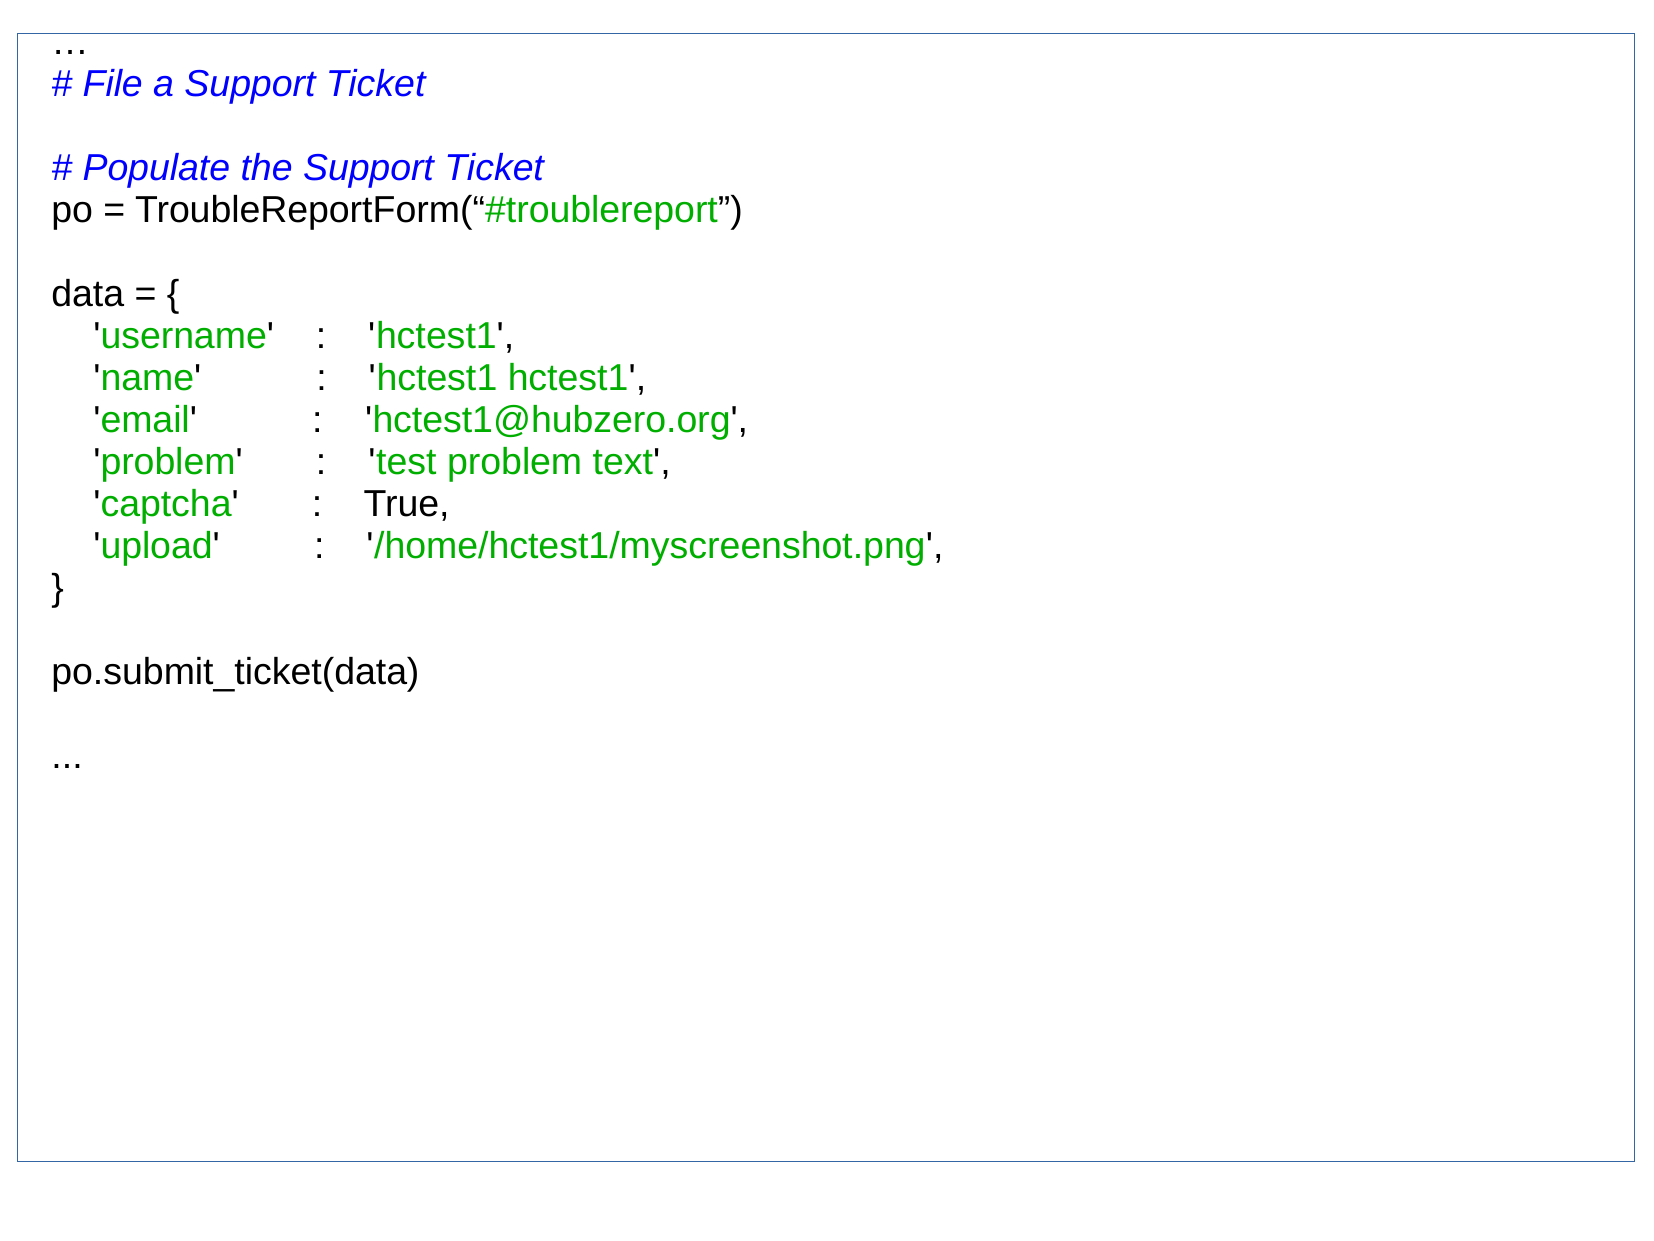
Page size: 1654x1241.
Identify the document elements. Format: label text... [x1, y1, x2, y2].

text_box … # File a Support Ticket # Populate the Support Ticket po = TroubleReportForm(“#troublereport”) data = { 'username' : 'hctest1', 'name' : 'hctest1 hctest1', 'email' : 'hctest1@hubzero.org', 'problem' : 'test problem text', 'captcha' : True, 'upload' : '/home/hctest1/myscreenshot.png', } po.submit_ticket(data) ... [36, 13, 1635, 1079]
text_box [17, 33, 1635, 1162]
